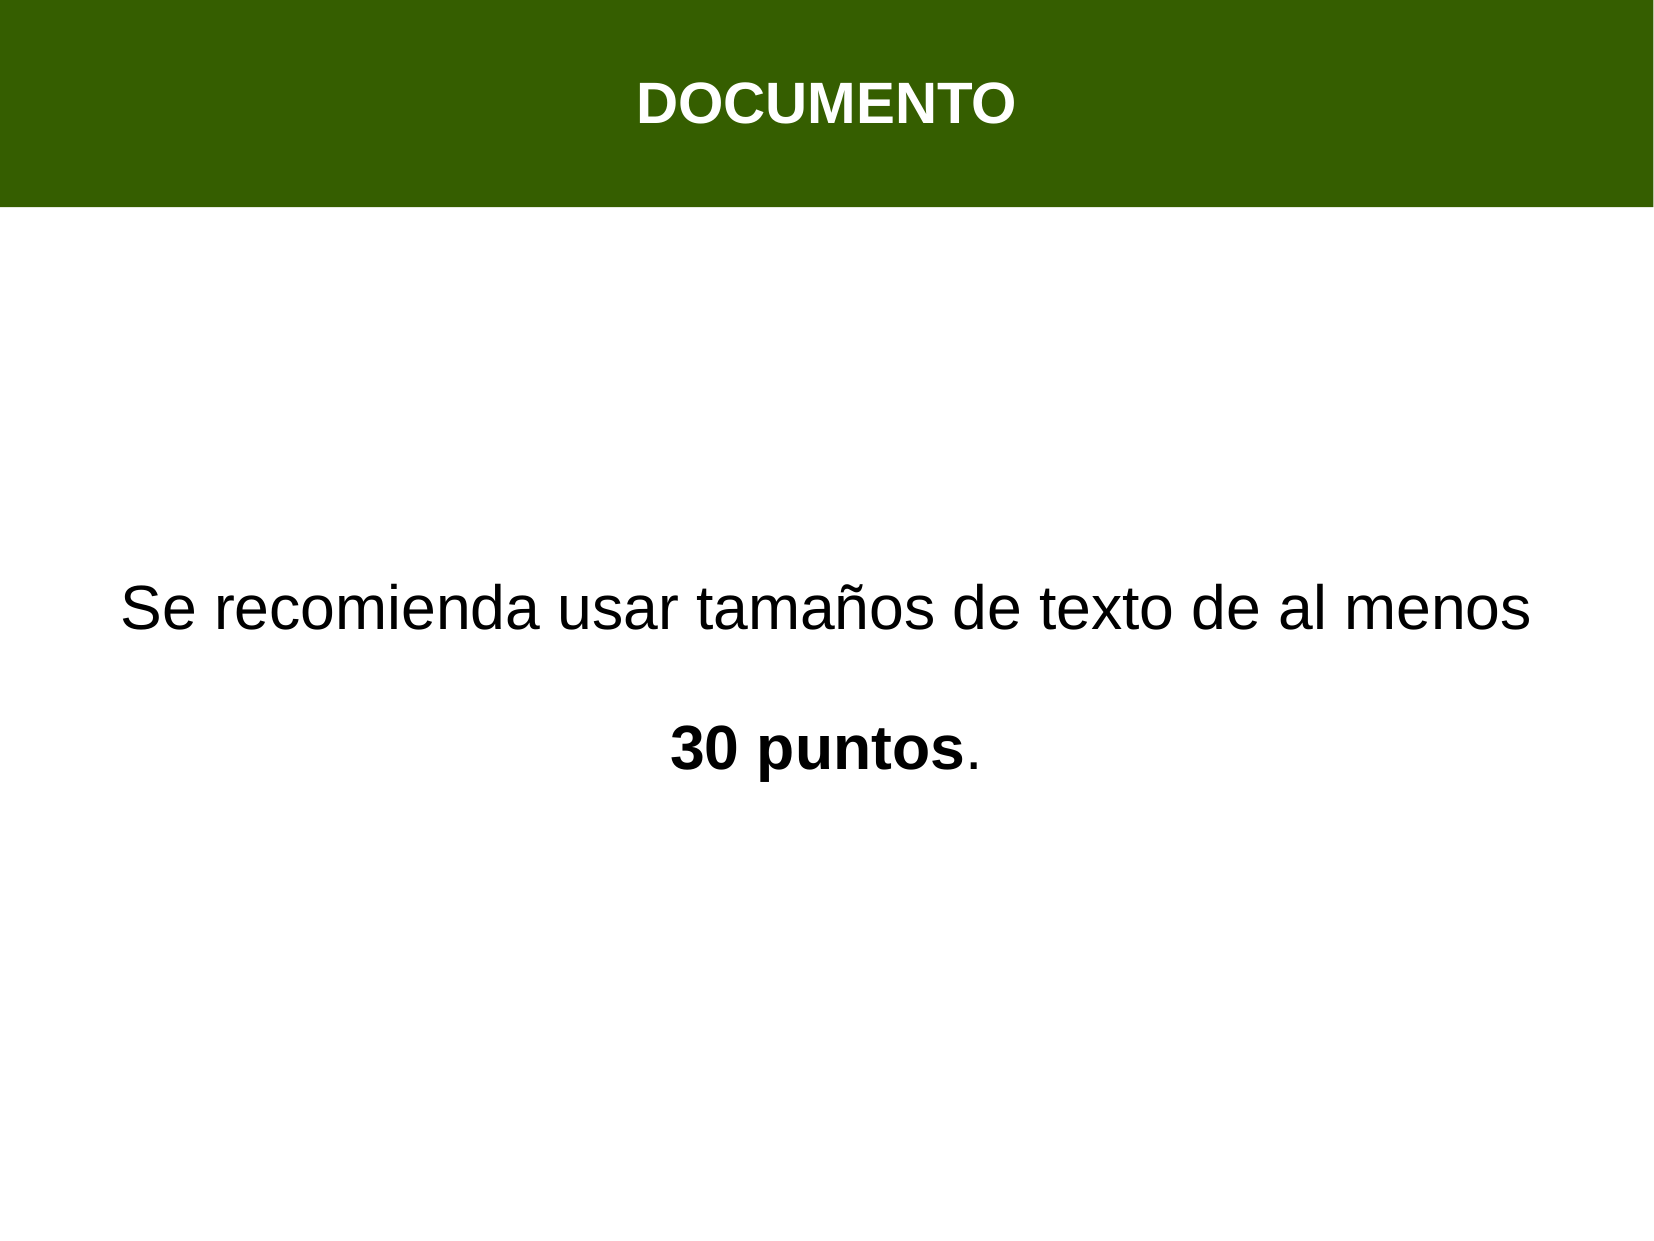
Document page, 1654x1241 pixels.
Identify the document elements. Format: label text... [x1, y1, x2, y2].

text_box Se recomienda usar tamaños de texto de al menos 30 puntos. [76, 496, 1577, 724]
title DOCUMENTO [0, 0, 1654, 208]
